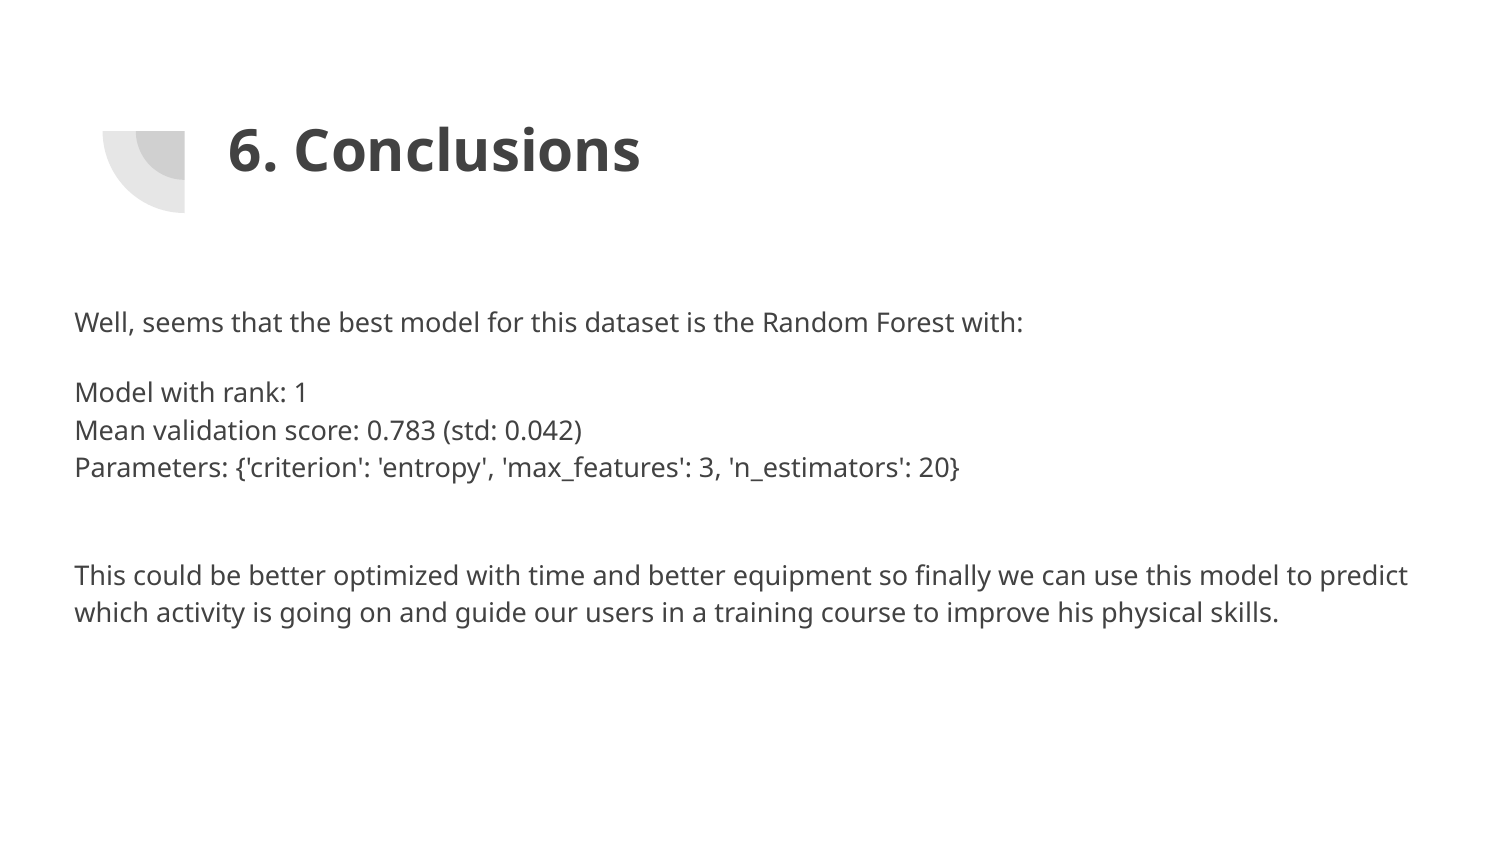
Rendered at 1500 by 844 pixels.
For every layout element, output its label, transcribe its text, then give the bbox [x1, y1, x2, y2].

title 6. Conclusions [213, 98, 1368, 263]
list Well, seems that the best model for this dataset is the Random Forest with: Model with rank: 1 Mean validation score: 0.783 (std: 0.042) Parameters: {'criterion': 'entropy', 'max_features': 3, 'n_estimators': 20} This could be better optimized with time and better equipment so finally we can use this model to predict which activity is going on and guide our users in a training course to improve his physical skills. [59, 285, 1461, 825]
